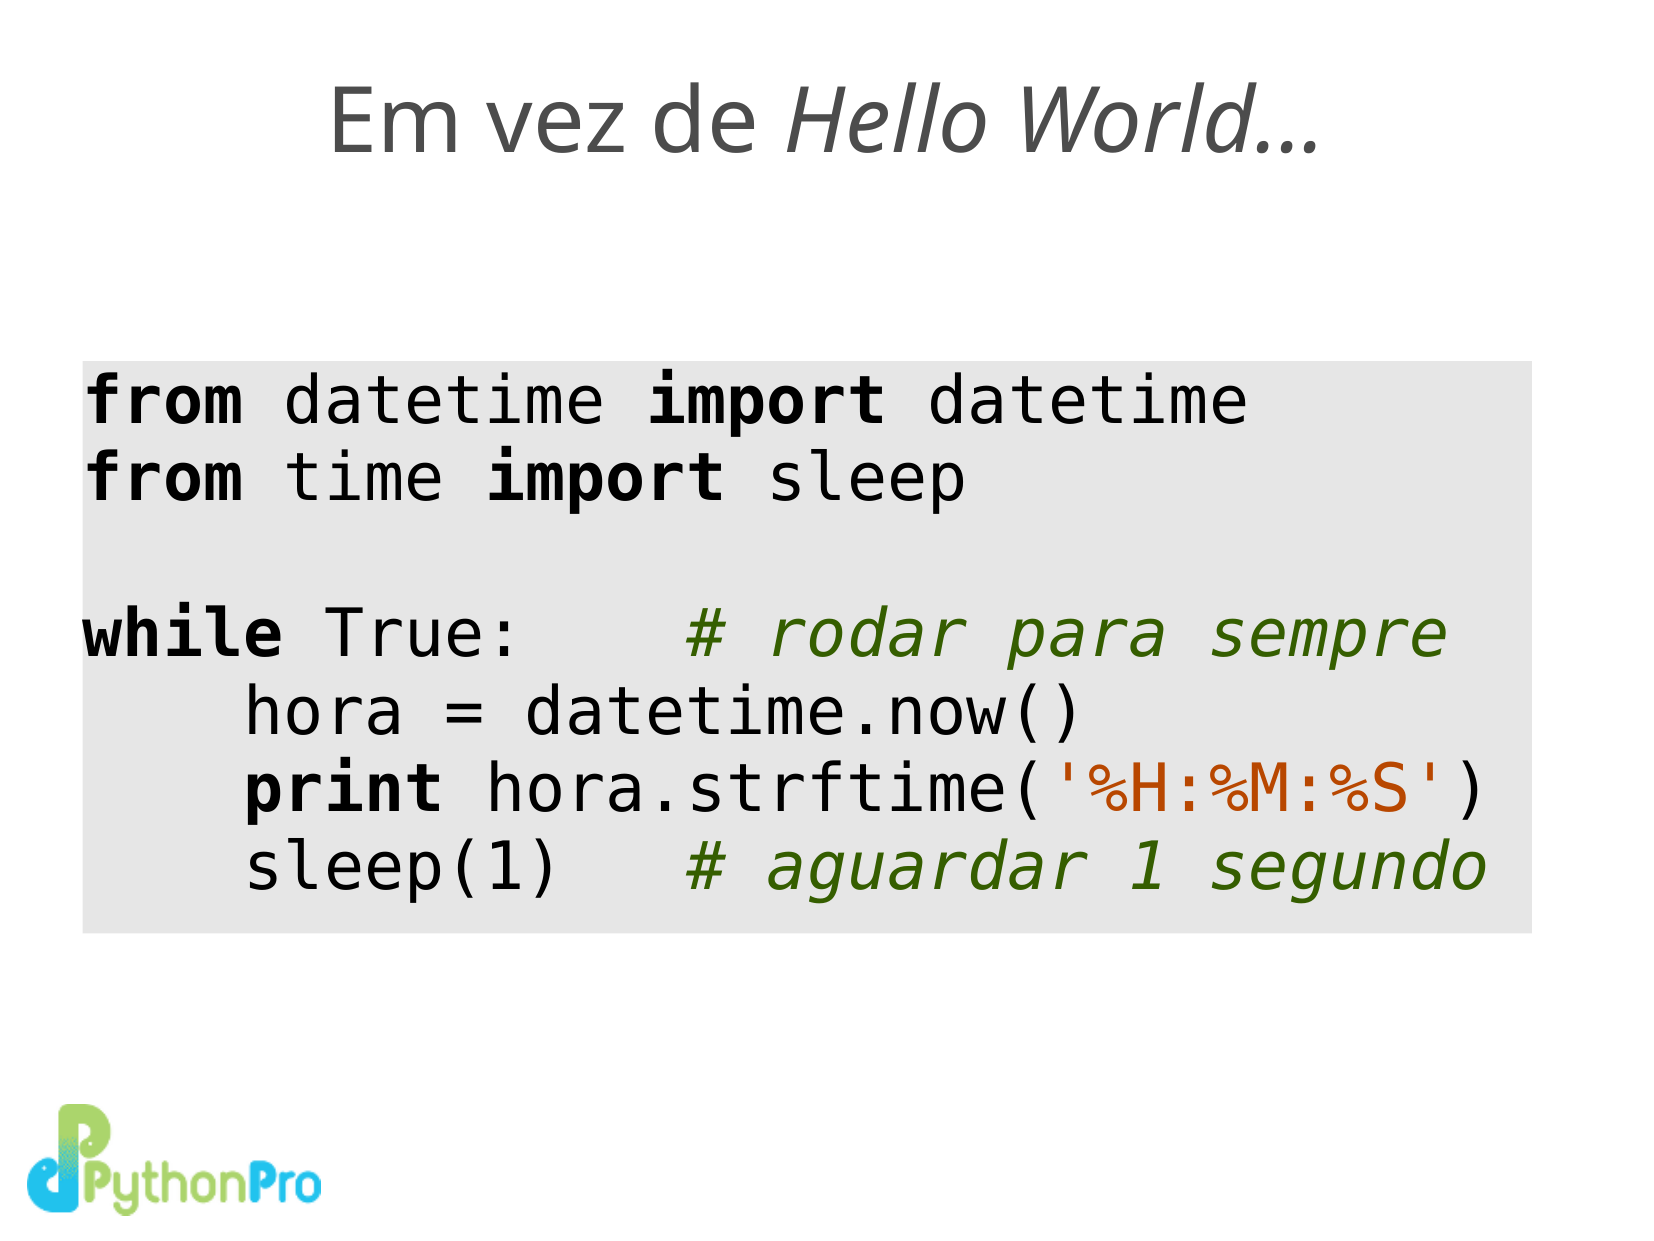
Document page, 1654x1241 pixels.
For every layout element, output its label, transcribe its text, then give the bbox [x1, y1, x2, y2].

picture [27, 1104, 321, 1216]
subtitle from datetime import datetime from time import sleep while True: # rodar para sempre hora = datetime.now() print hora.strftime('%H:%M:%S') sleep(1) # aguardar 1 segundo [82, 361, 1528, 934]
title Em vez de Hello World... [82, 13, 1571, 222]
